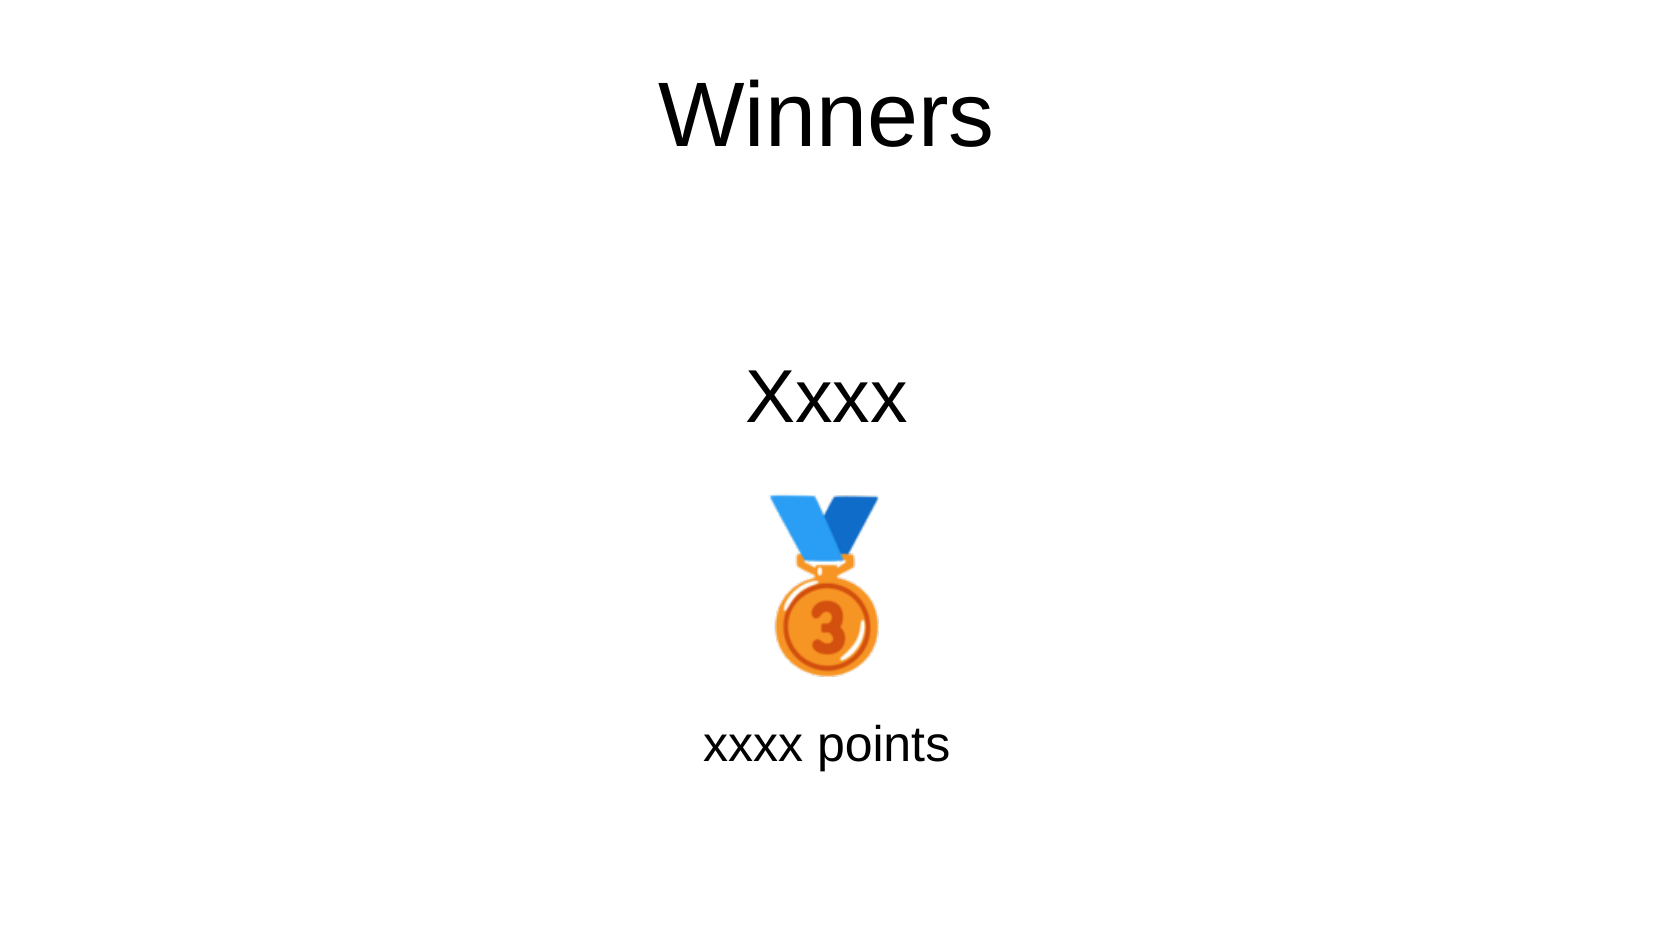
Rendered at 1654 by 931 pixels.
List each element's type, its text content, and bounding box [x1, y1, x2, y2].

text_box xxxx points [324, 708, 1329, 780]
picture [733, 530, 921, 680]
text_box Xxxx [221, 346, 1433, 530]
title Winners [82, 37, 1571, 193]
